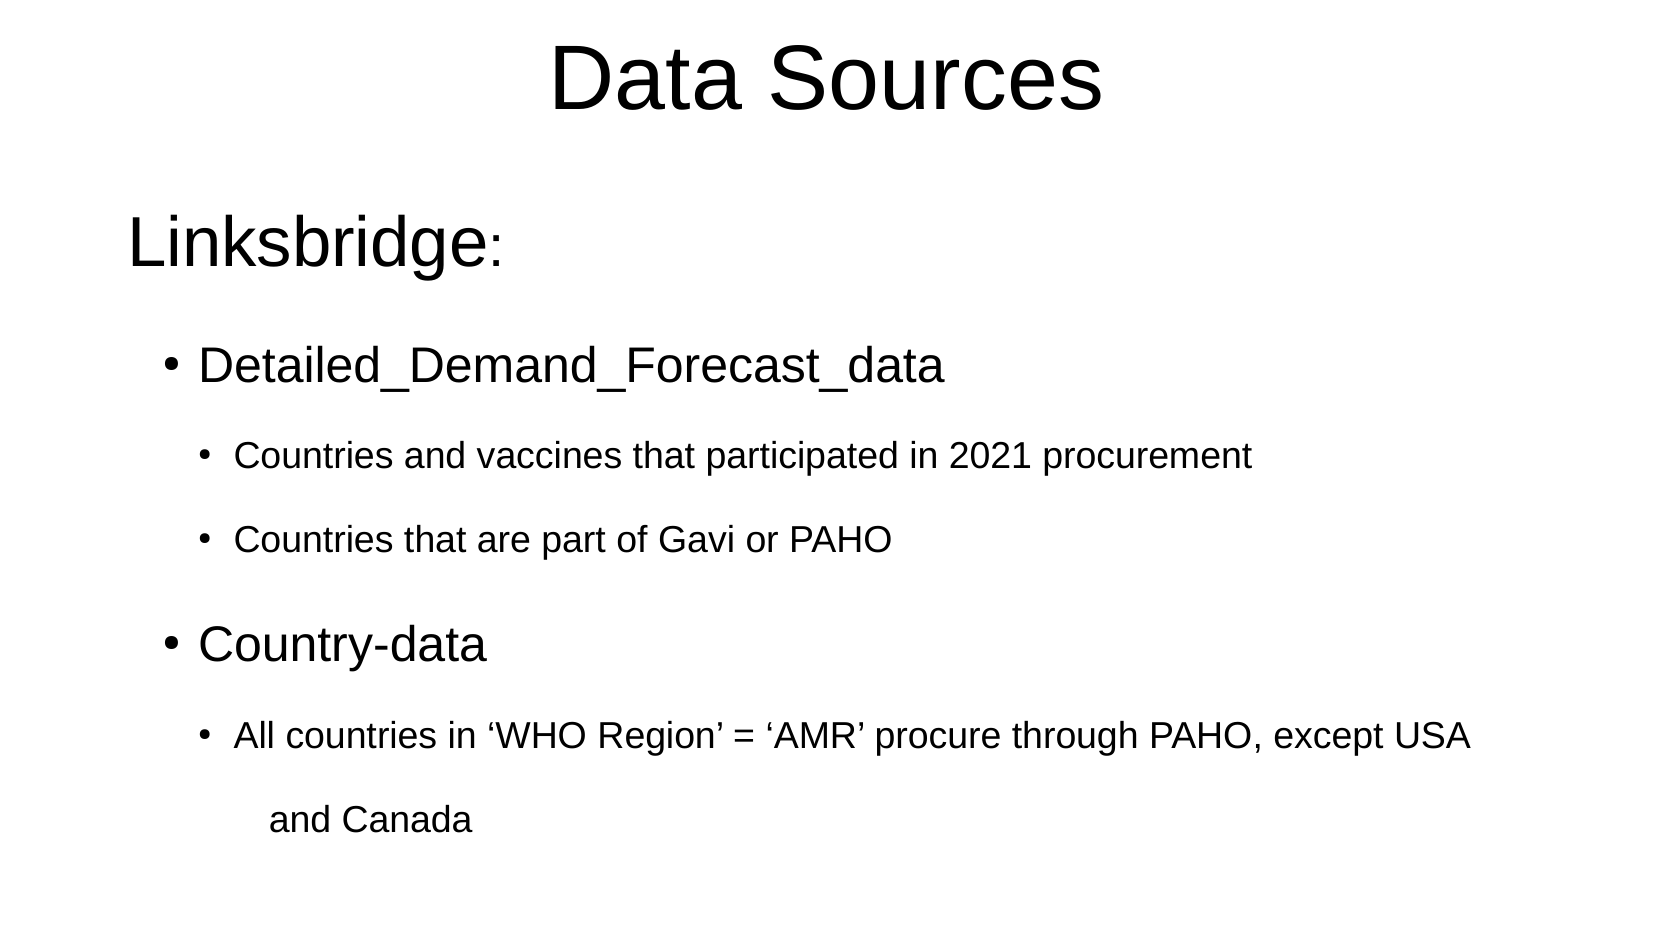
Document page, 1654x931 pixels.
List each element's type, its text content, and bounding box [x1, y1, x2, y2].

title Data Sources [82, 0, 1571, 156]
text_box Linksbridge: Detailed_Demand_Forecast_data Countries and vaccines that participated in 2021 procurement Countries that are part of Gavi or PAHO Country-data All countries in ‘WHO Region’ = ‘AMR’ procure through PAHO, except USA and Canada [112, 116, 1487, 848]
